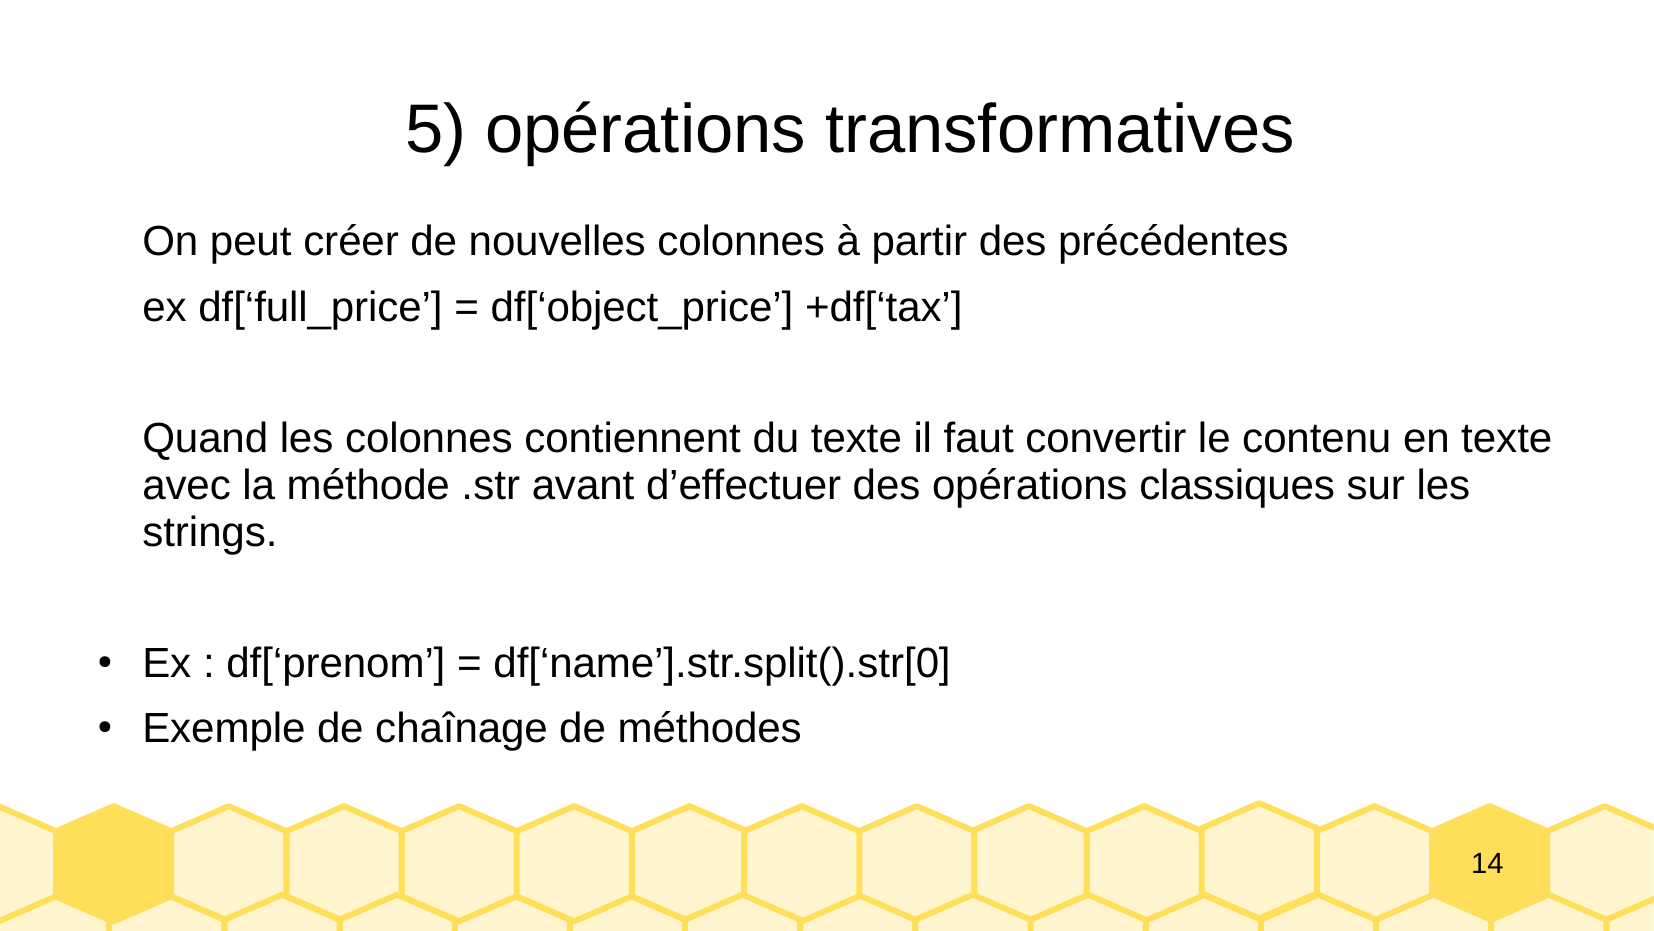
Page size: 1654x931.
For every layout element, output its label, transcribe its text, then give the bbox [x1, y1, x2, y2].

text_box 5) opérations transformatives [106, 51, 1595, 207]
list On peut créer de nouvelles colonnes à partir des précédentes ex df[‘full_price’] = df[‘object_price’] +df[‘tax’] Quand les colonnes contiennent du texte il faut convertir le contenu en texte avec la méthode .str avant d’effectuer des opérations classiques sur les strings. Ex : df[‘prenom’] = df[‘name’].str.split().str[0] Exemple de chaînage de méthodes [82, 217, 1571, 758]
